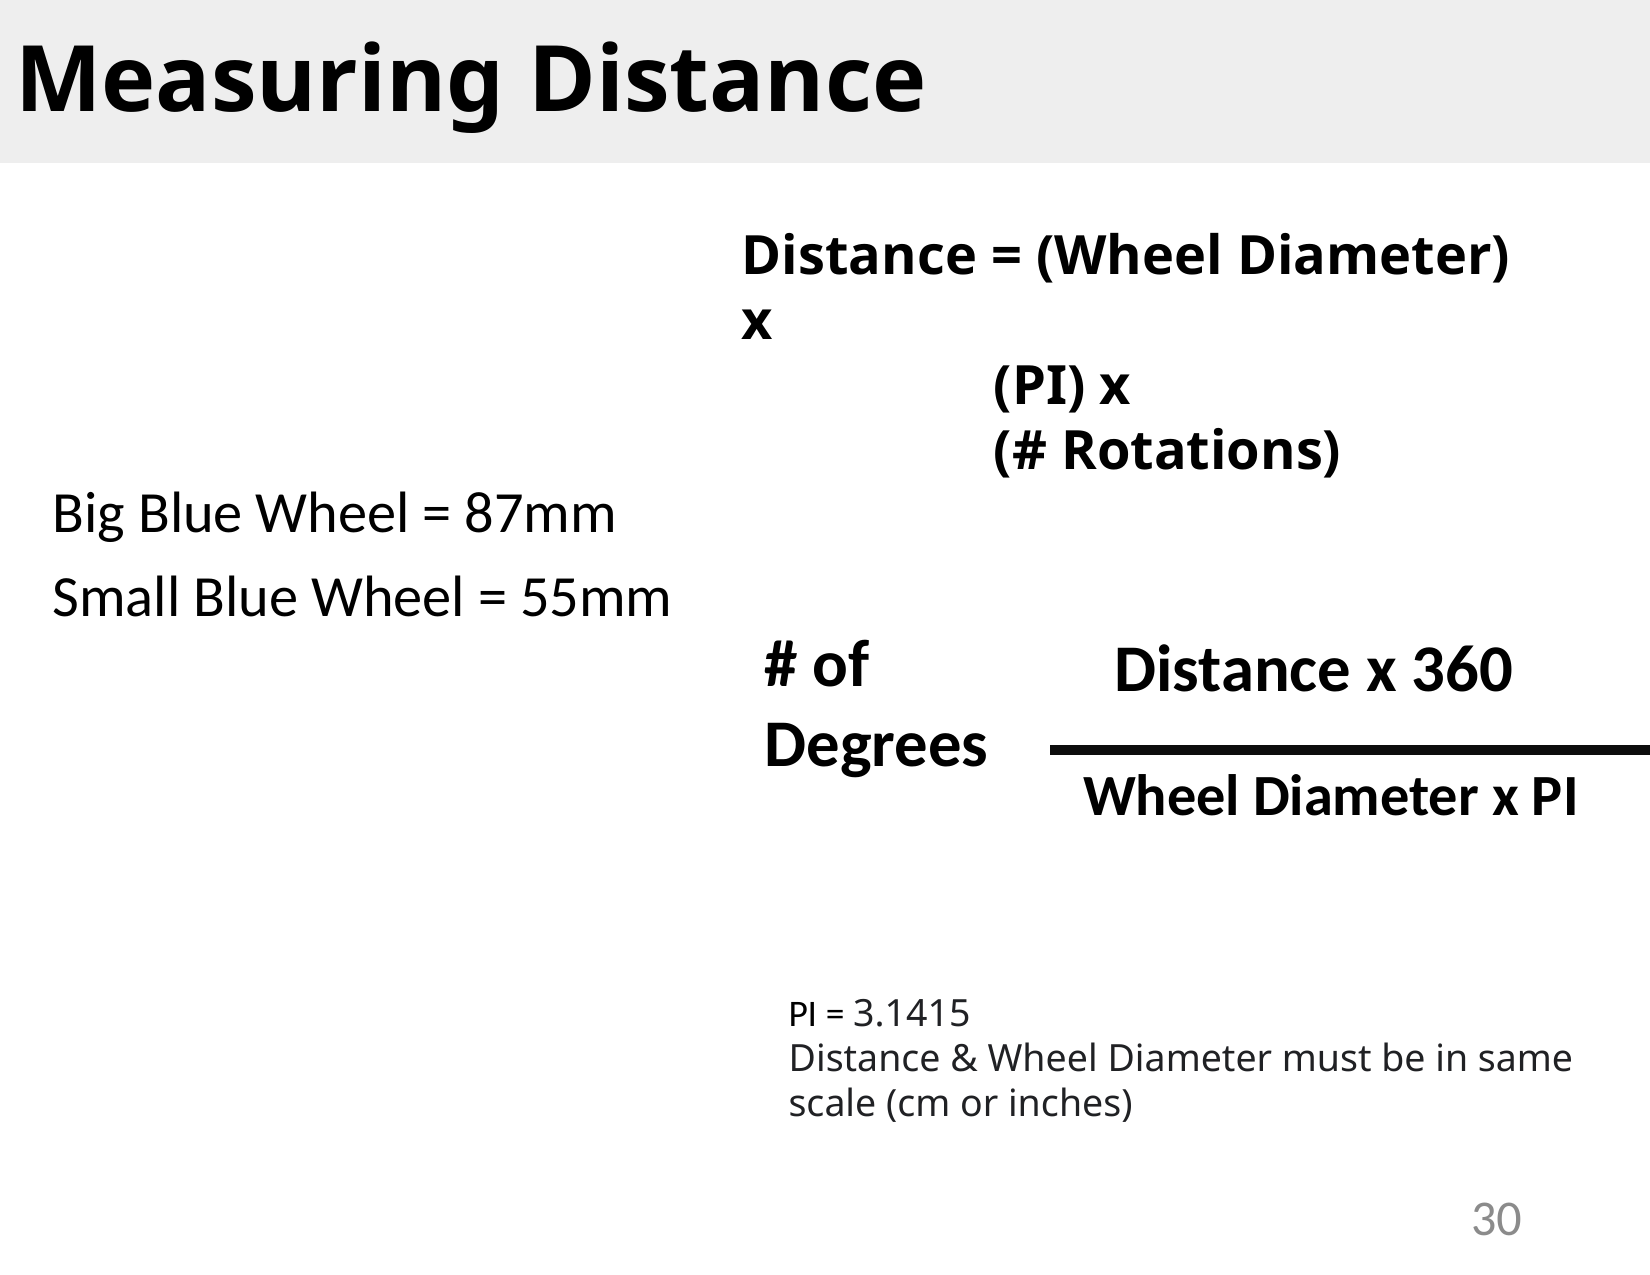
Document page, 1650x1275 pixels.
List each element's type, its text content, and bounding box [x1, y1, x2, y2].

text_box Distance = (Wheel Diameter) x (PI) x (# Rotations) [727, 213, 1570, 488]
title Measuring Distance [0, 0, 1650, 163]
text_box Distance x 360 [1114, 617, 1575, 713]
text_box Wheel Diameter x PI [1068, 755, 1630, 835]
slide_number <number> [1165, 1181, 1537, 1250]
list Big Blue Wheel = 87mm Small Blue Wheel = 55mm [37, 262, 728, 1237]
text_box # of Degrees [750, 612, 1114, 788]
text_box PI = 3.1415 Distance & Wheel Diameter must be in same scale (cm or inches) [773, 981, 1650, 1132]
